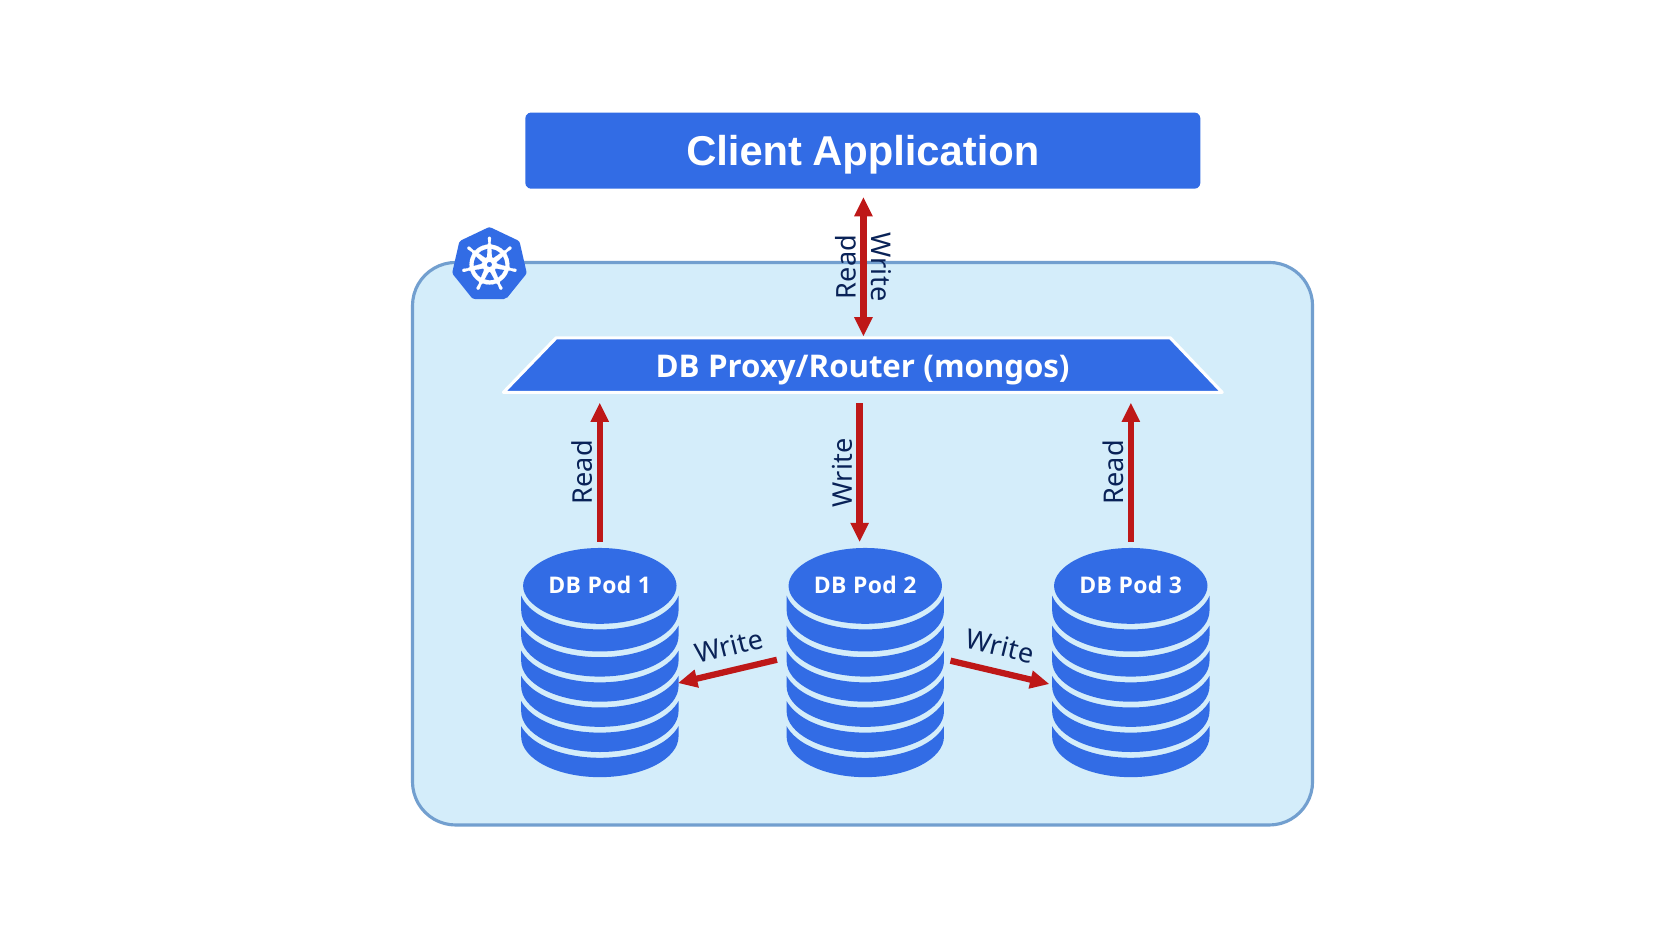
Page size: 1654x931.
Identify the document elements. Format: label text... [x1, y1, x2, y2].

text_box Write [680, 610, 777, 680]
text_box [412, 262, 1313, 826]
text_box Write [816, 429, 866, 516]
picture [450, 225, 530, 302]
text_box DB Pod 2 [805, 562, 926, 607]
text_box Read [556, 431, 606, 514]
text_box Read [820, 226, 857, 308]
text_box Read [1087, 431, 1137, 514]
text_box DB Pod 1 [539, 562, 660, 607]
text_box DB Proxy/Router (mongos) [503, 337, 1223, 393]
text_box Client Application [525, 112, 1201, 189]
text_box DB Pod 3 [1070, 562, 1191, 607]
text_box Write [857, 223, 907, 310]
text_box Write [952, 610, 1048, 680]
